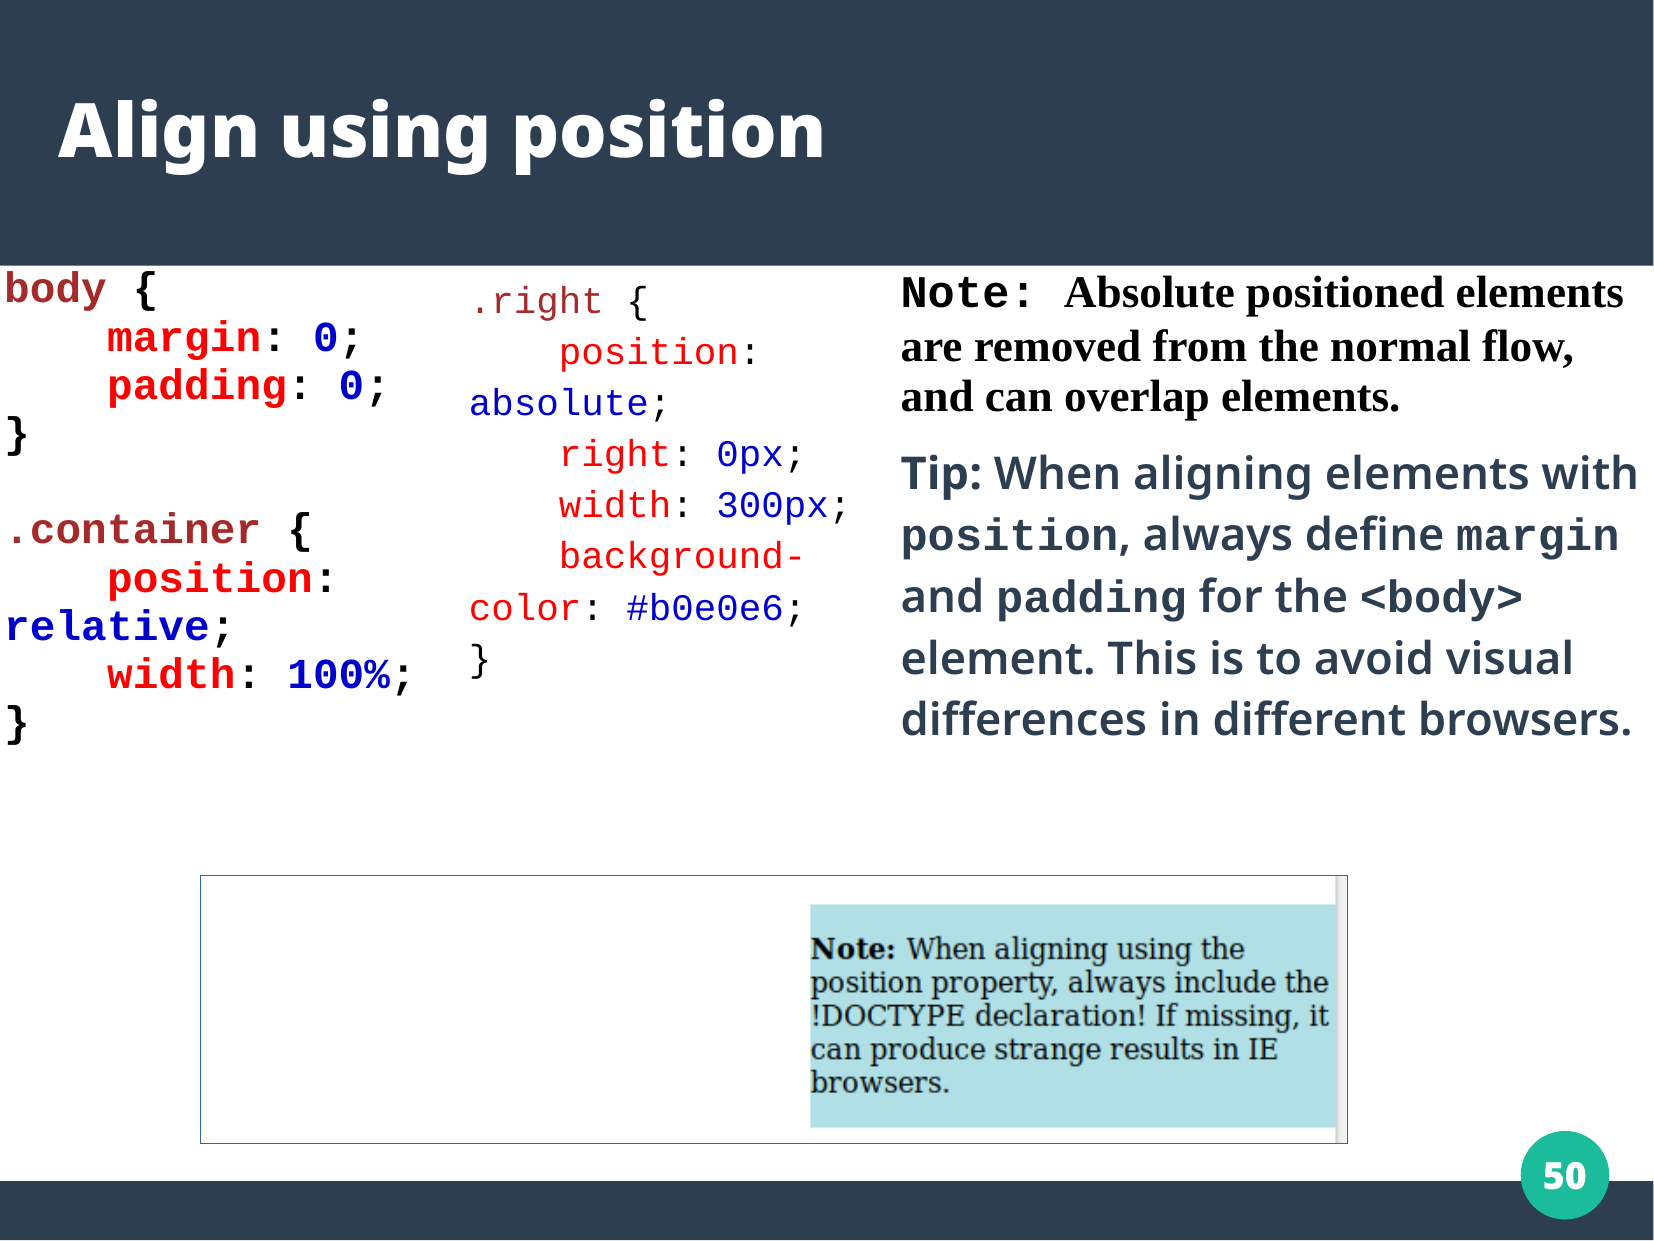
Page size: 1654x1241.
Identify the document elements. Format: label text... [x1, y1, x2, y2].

list body { margin: 0; padding: 0; } .container { position: relative; width: 100%; } [4, 267, 458, 754]
picture [200, 875, 1348, 1144]
list Note: Absolute positioned elements are removed from the normal flow, and can overlap elements. Tip: When aligning elements with position, always define margin and padding for the <body> element. This is to avoid visual differences in different browsers. [900, 267, 1650, 801]
text_box .right { position: absolute; right: 0px; width: 300px; background-color: #b0e0e6; } [468, 274, 861, 804]
title Align using position [59, 49, 1595, 207]
